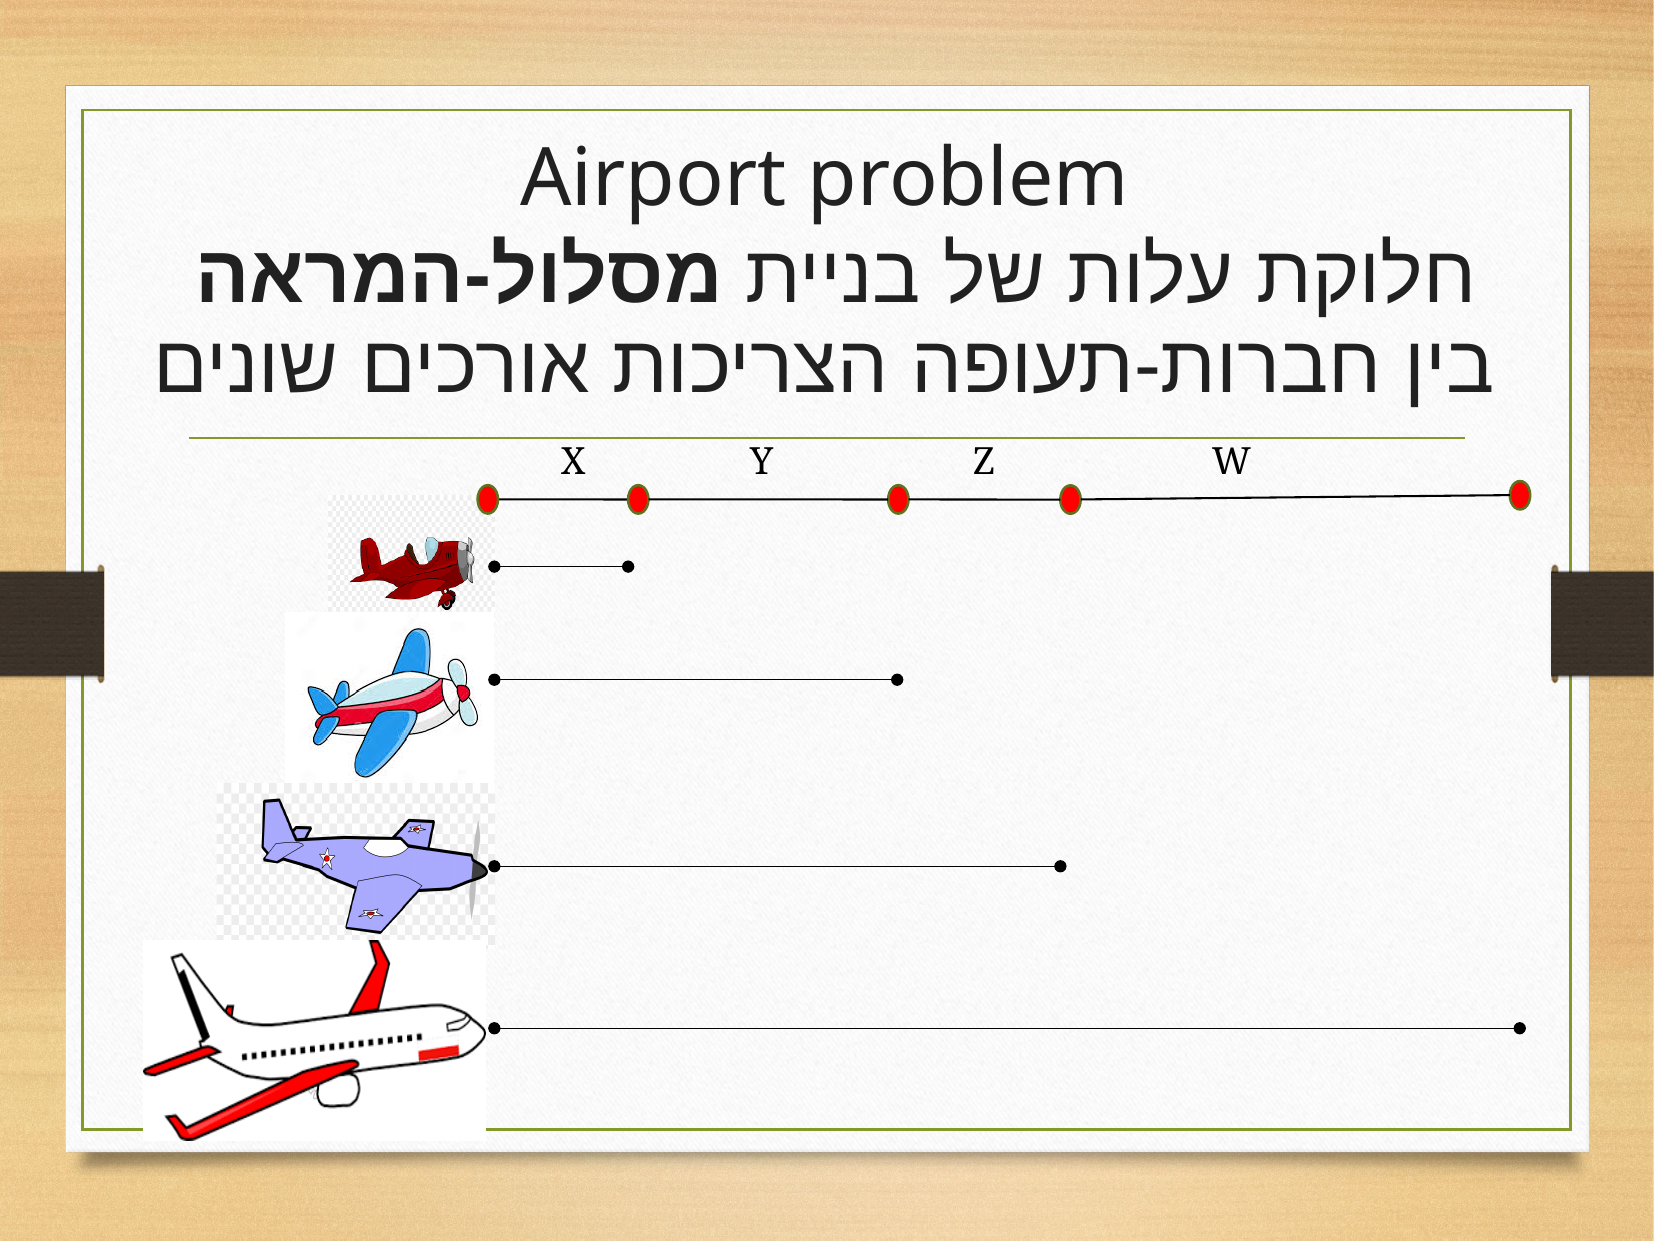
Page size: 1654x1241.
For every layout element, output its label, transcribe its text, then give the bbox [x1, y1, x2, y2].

text_box [477, 485, 498, 514]
picture [0, 0, 1654, 1241]
text_box [1509, 481, 1531, 510]
text_box X [546, 430, 599, 491]
title Airport problem חלוקת עלות של בניית מסלול-המראה בין חברות-תעופה הצריכות אורכים שונים [75, 109, 1576, 421]
text_box Z [958, 430, 1011, 491]
text_box W [1197, 430, 1250, 491]
text_box [1060, 485, 1081, 514]
text_box Y [735, 430, 788, 491]
text_box [888, 485, 909, 514]
text_box [628, 485, 649, 514]
